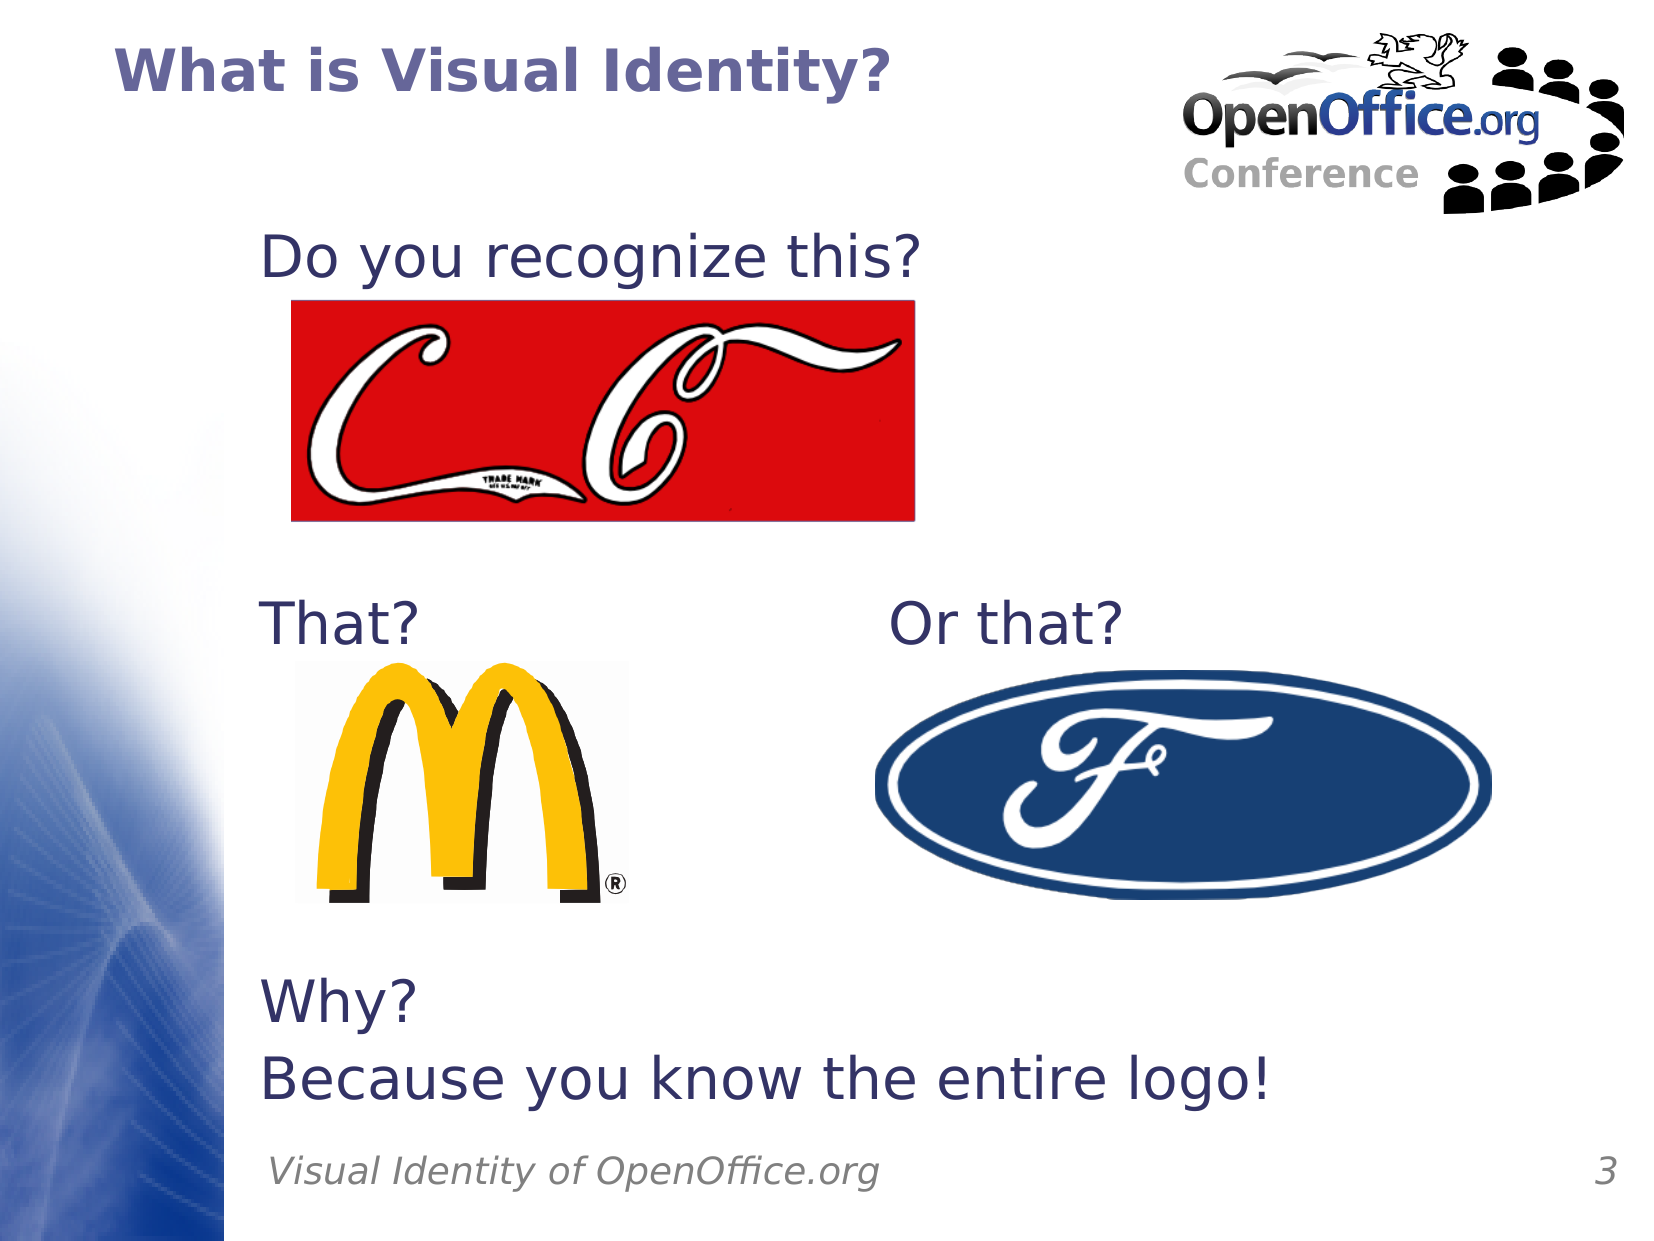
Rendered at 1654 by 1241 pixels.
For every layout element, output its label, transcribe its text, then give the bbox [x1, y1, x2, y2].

picture [291, 291, 917, 531]
list Do you recognize this? [223, 223, 1619, 590]
text_box Because you know the entire logo! [223, 1045, 1512, 1114]
picture [875, 670, 1492, 900]
picture [295, 657, 629, 904]
title What is Visual Identity? [24, 15, 987, 129]
list Or that? [223, 590, 1619, 968]
picture [0, 0, 224, 1241]
list Why? [223, 968, 1619, 1241]
picture [1183, 33, 1624, 214]
